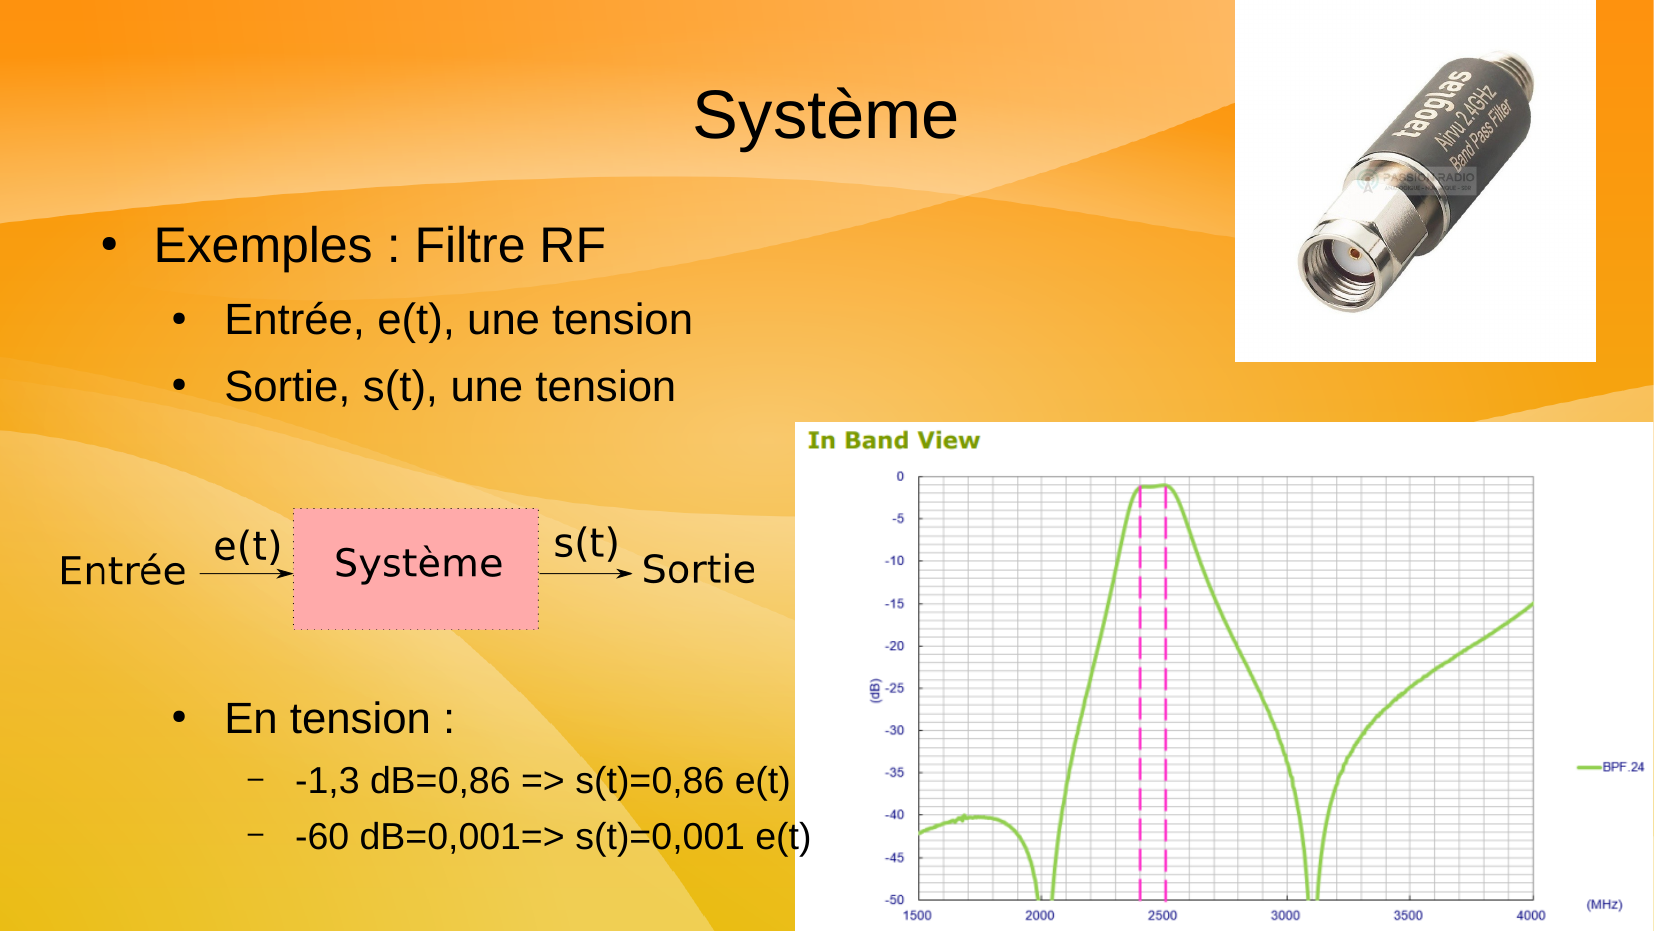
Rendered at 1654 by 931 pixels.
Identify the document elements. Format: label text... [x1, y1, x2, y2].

picture [0, 0, 1654, 931]
list Exemples : Filtre RF Entrée, e(t), une tension Sortie, s(t), une tension En tension : -1,3 dB=0,86 => s(t)=0,86 e(t) -60 dB=0,001=> s(t)=0,001 e(t) [82, 217, 1571, 858]
title Système [82, 37, 1235, 193]
